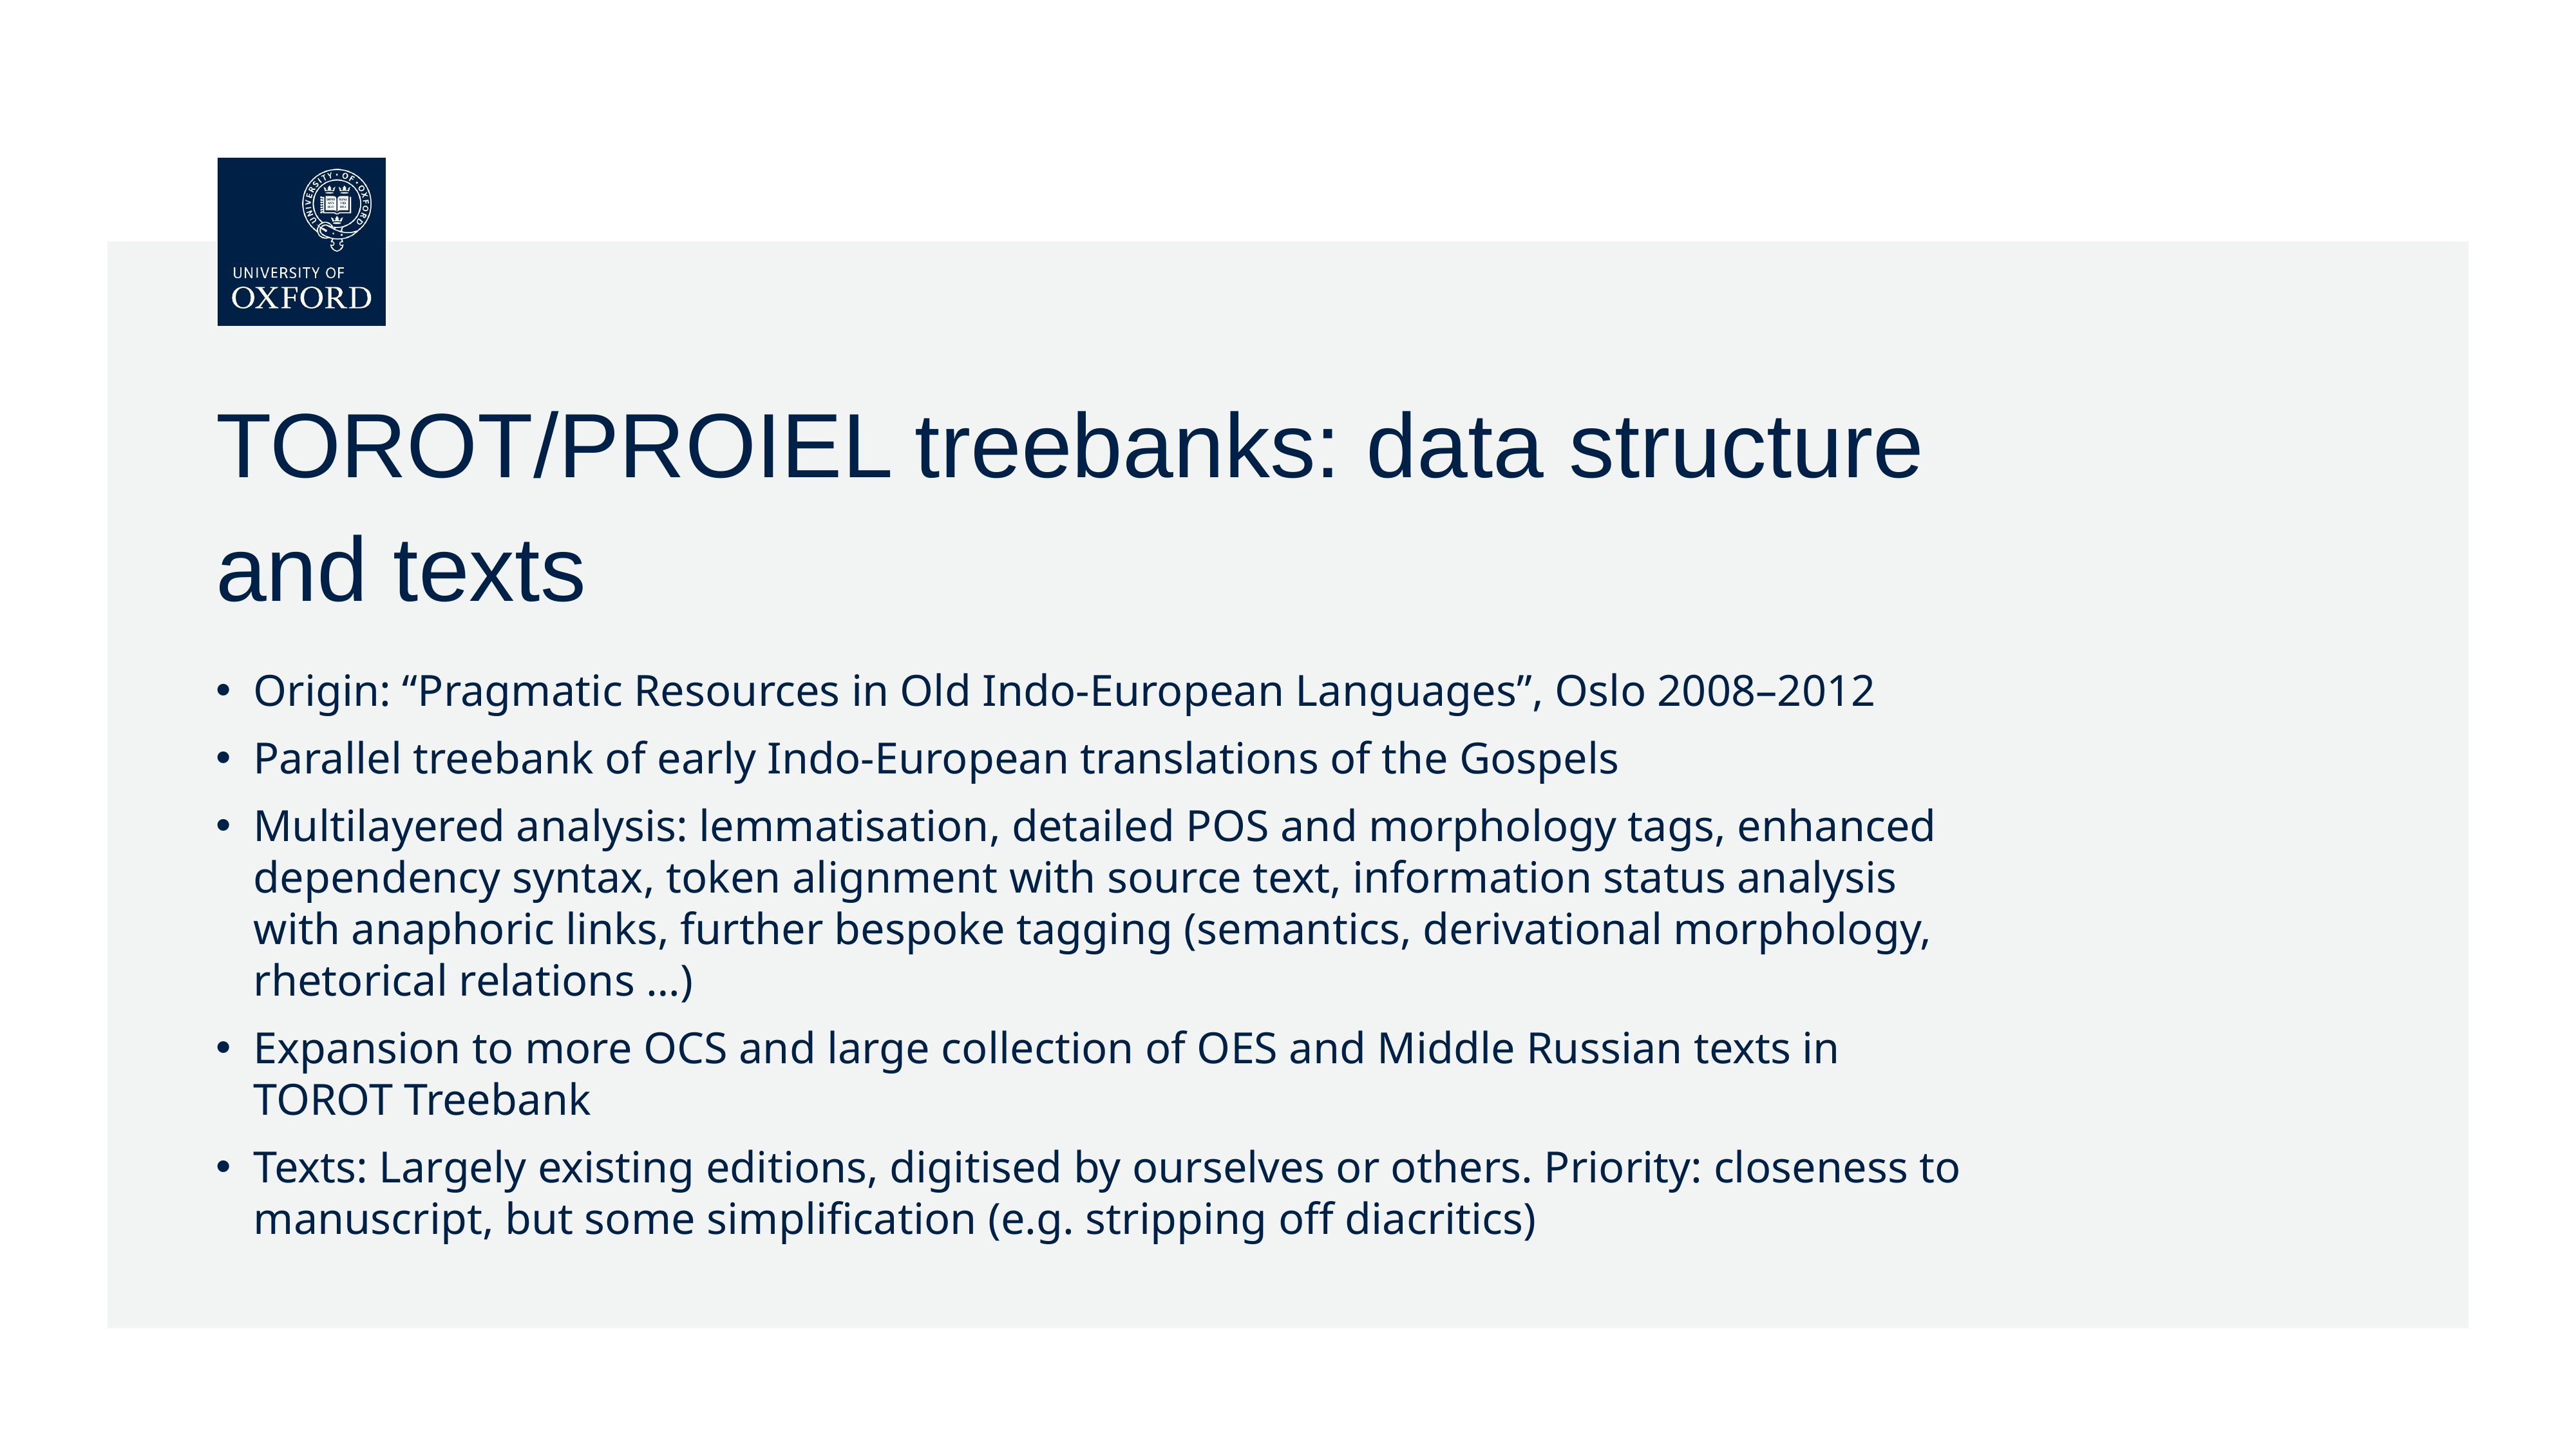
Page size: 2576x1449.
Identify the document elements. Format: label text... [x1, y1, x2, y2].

picture [234, 267, 242, 278]
picture [280, 267, 288, 278]
picture [245, 267, 252, 278]
picture [289, 267, 296, 278]
picture [326, 267, 336, 278]
picture [260, 267, 269, 278]
picture [338, 267, 344, 278]
list Origin: “Pragmatic Resources in Old Indo-European Languages”, Oslo 2008–2012 Parallel treebank of early Indo-European translations of the Gospels Multilayered analysis: lemmatisation, detailed POS and morphology tags, enhanced dependency syntax, token alignment with source text, information status analysis with anaphoric links, further bespoke tagging (semantics, derivational morphology, rhetorical relations …) Expansion to more OCS and large collection of OES and Middle Russian texts in TOROT Treebank Texts: Largely existing editions, digitised by ourselves or others. Priority: closeness to manuscript, but some simplification (e.g. stripping off diacritics) [216, 663, 1977, 1251]
title TOROT/PROIEL treebanks: data structure and texts [216, 370, 1977, 620]
picture [303, 267, 319, 278]
picture [302, 169, 372, 252]
